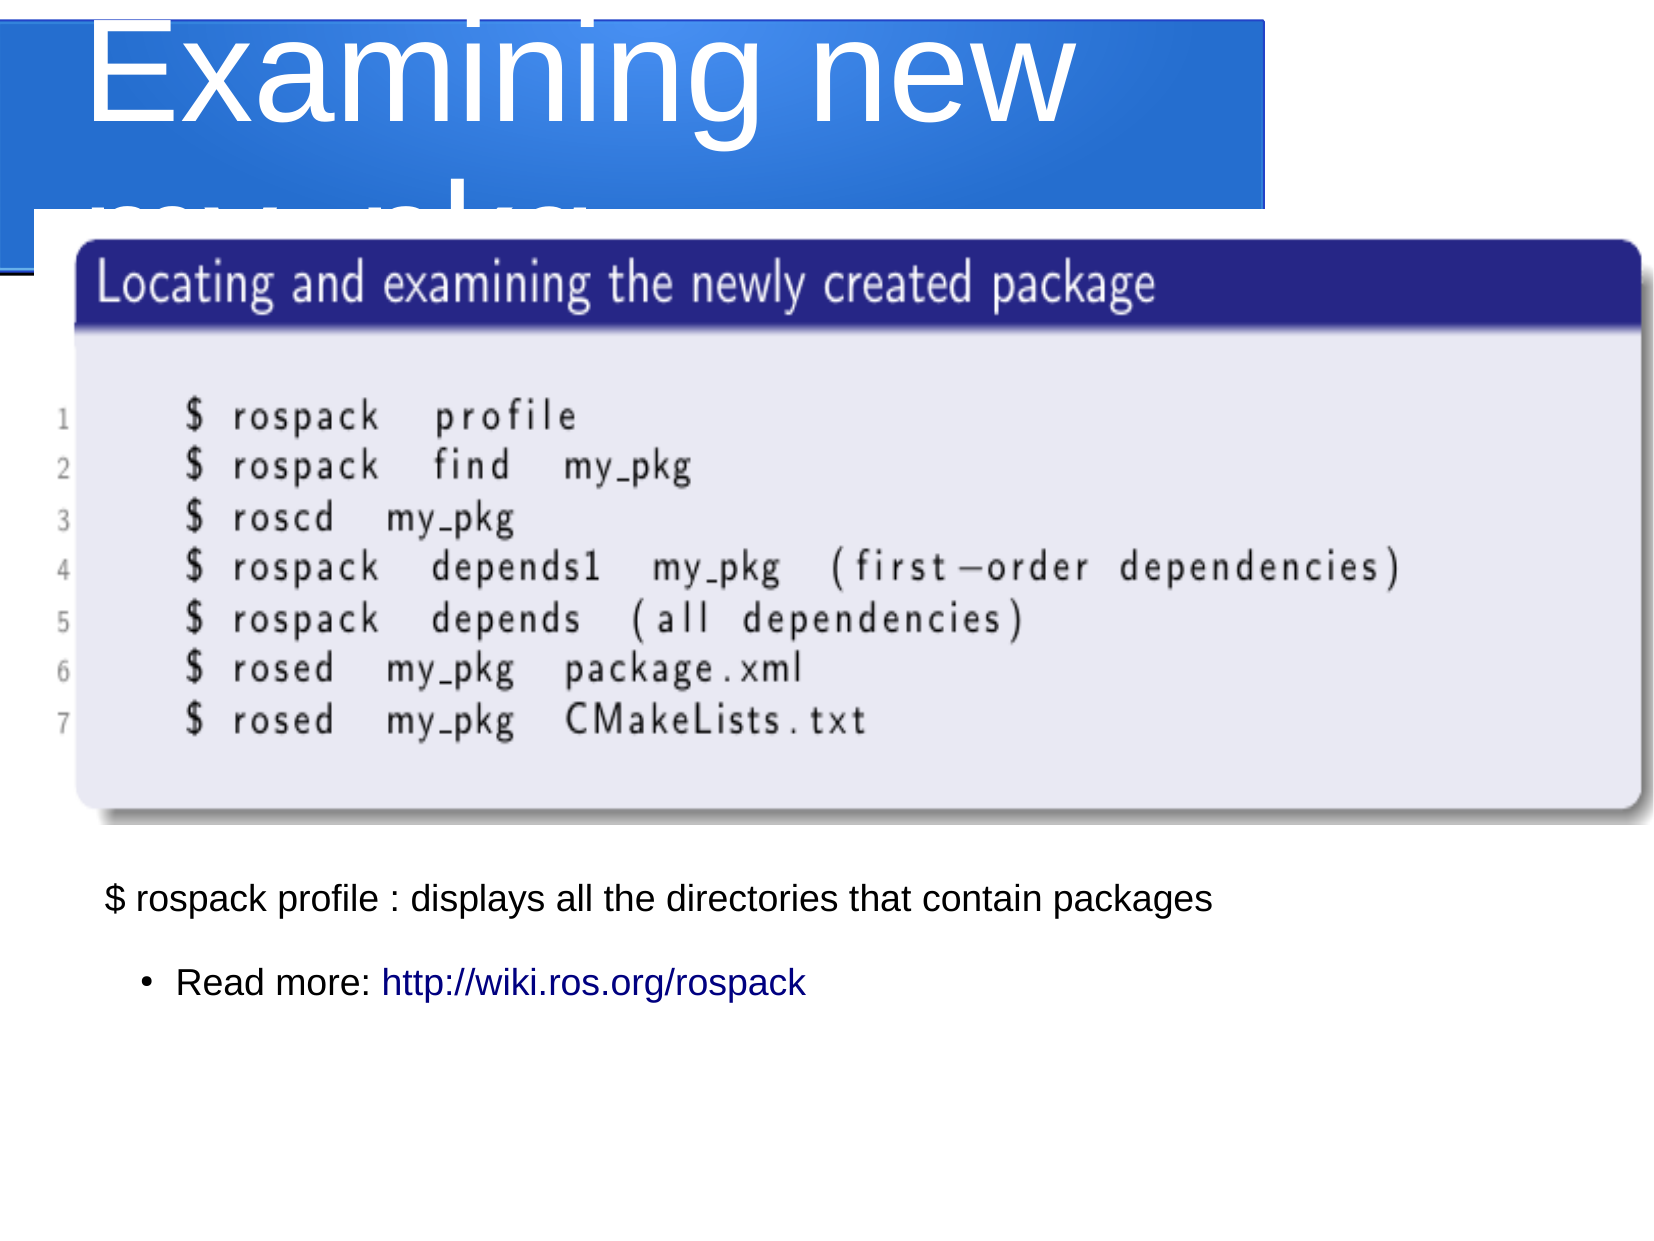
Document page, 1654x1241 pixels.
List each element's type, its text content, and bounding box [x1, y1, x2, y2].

title Examining new my_pkg [82, 0, 1250, 209]
picture [34, 209, 1654, 826]
text_box $ rospack profile : displays all the directories that contain packages Read more: http://wiki.ros.org/rospack [90, 870, 1229, 1221]
